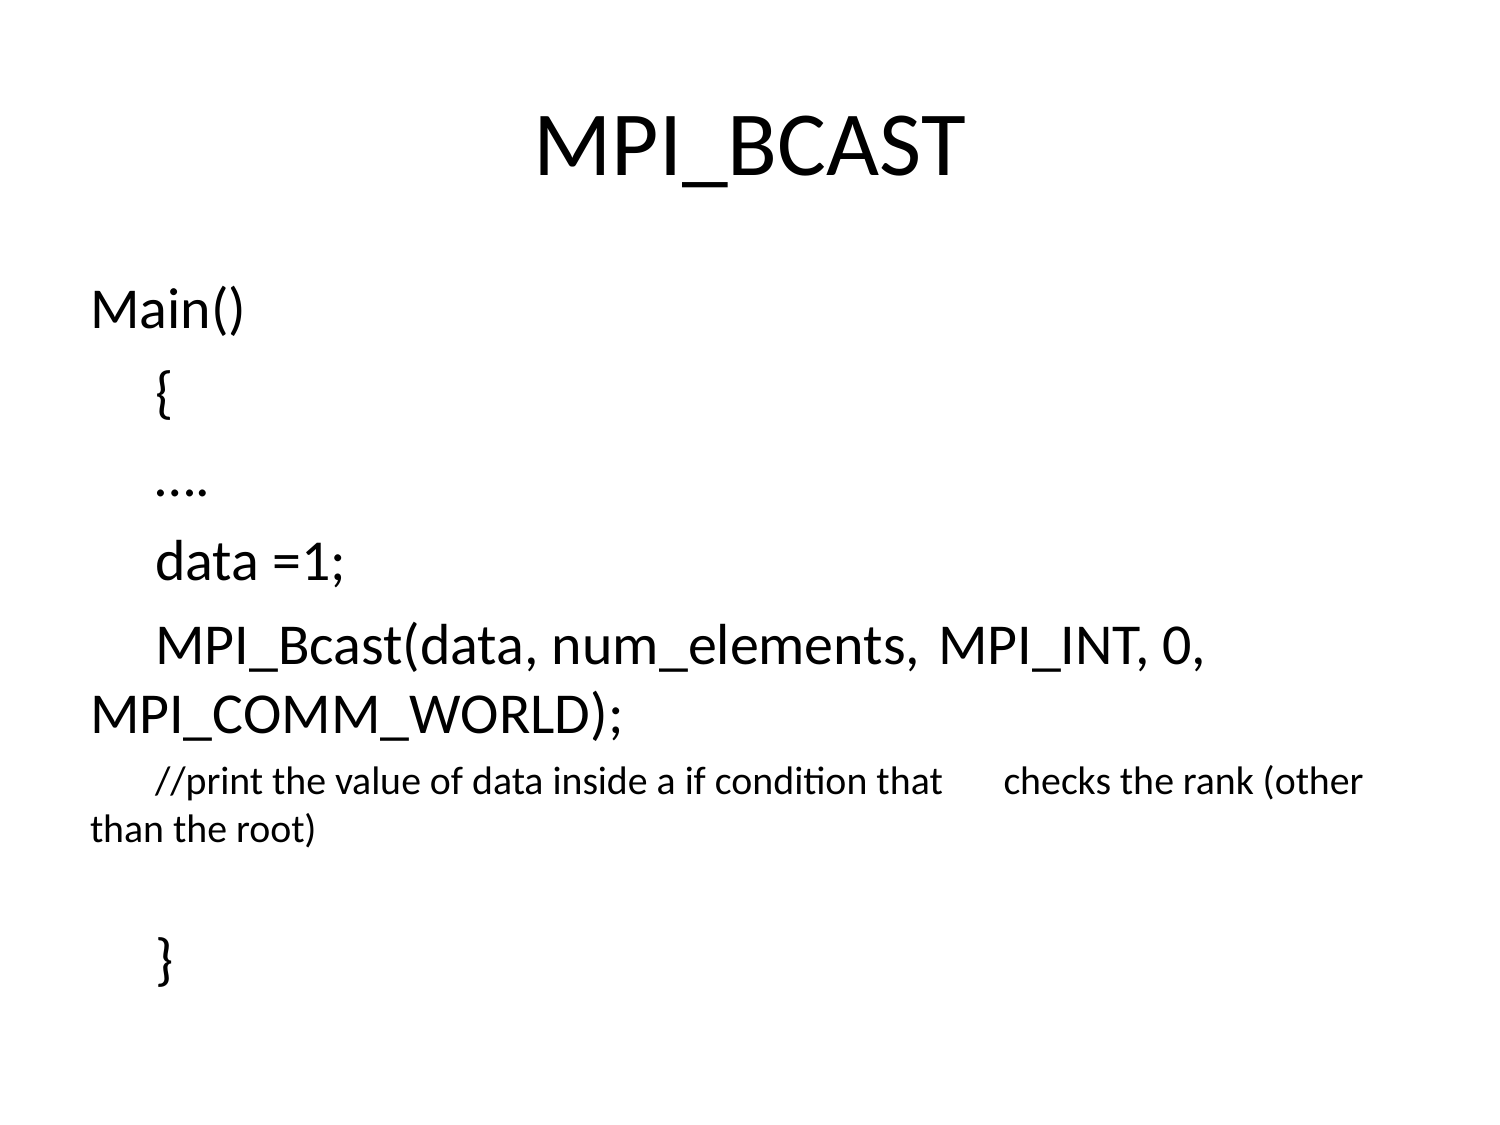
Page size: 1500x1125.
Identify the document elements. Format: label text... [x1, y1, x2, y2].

list Main() { …. data =1; MPI_Bcast(data, num_elements, MPI_INT, 0, MPI_COMM_WORLD); //print the value of data inside a if condition that checks the rank (other than the root) } [75, 262, 1426, 1005]
title MPI_BCAST [75, 45, 1426, 233]
